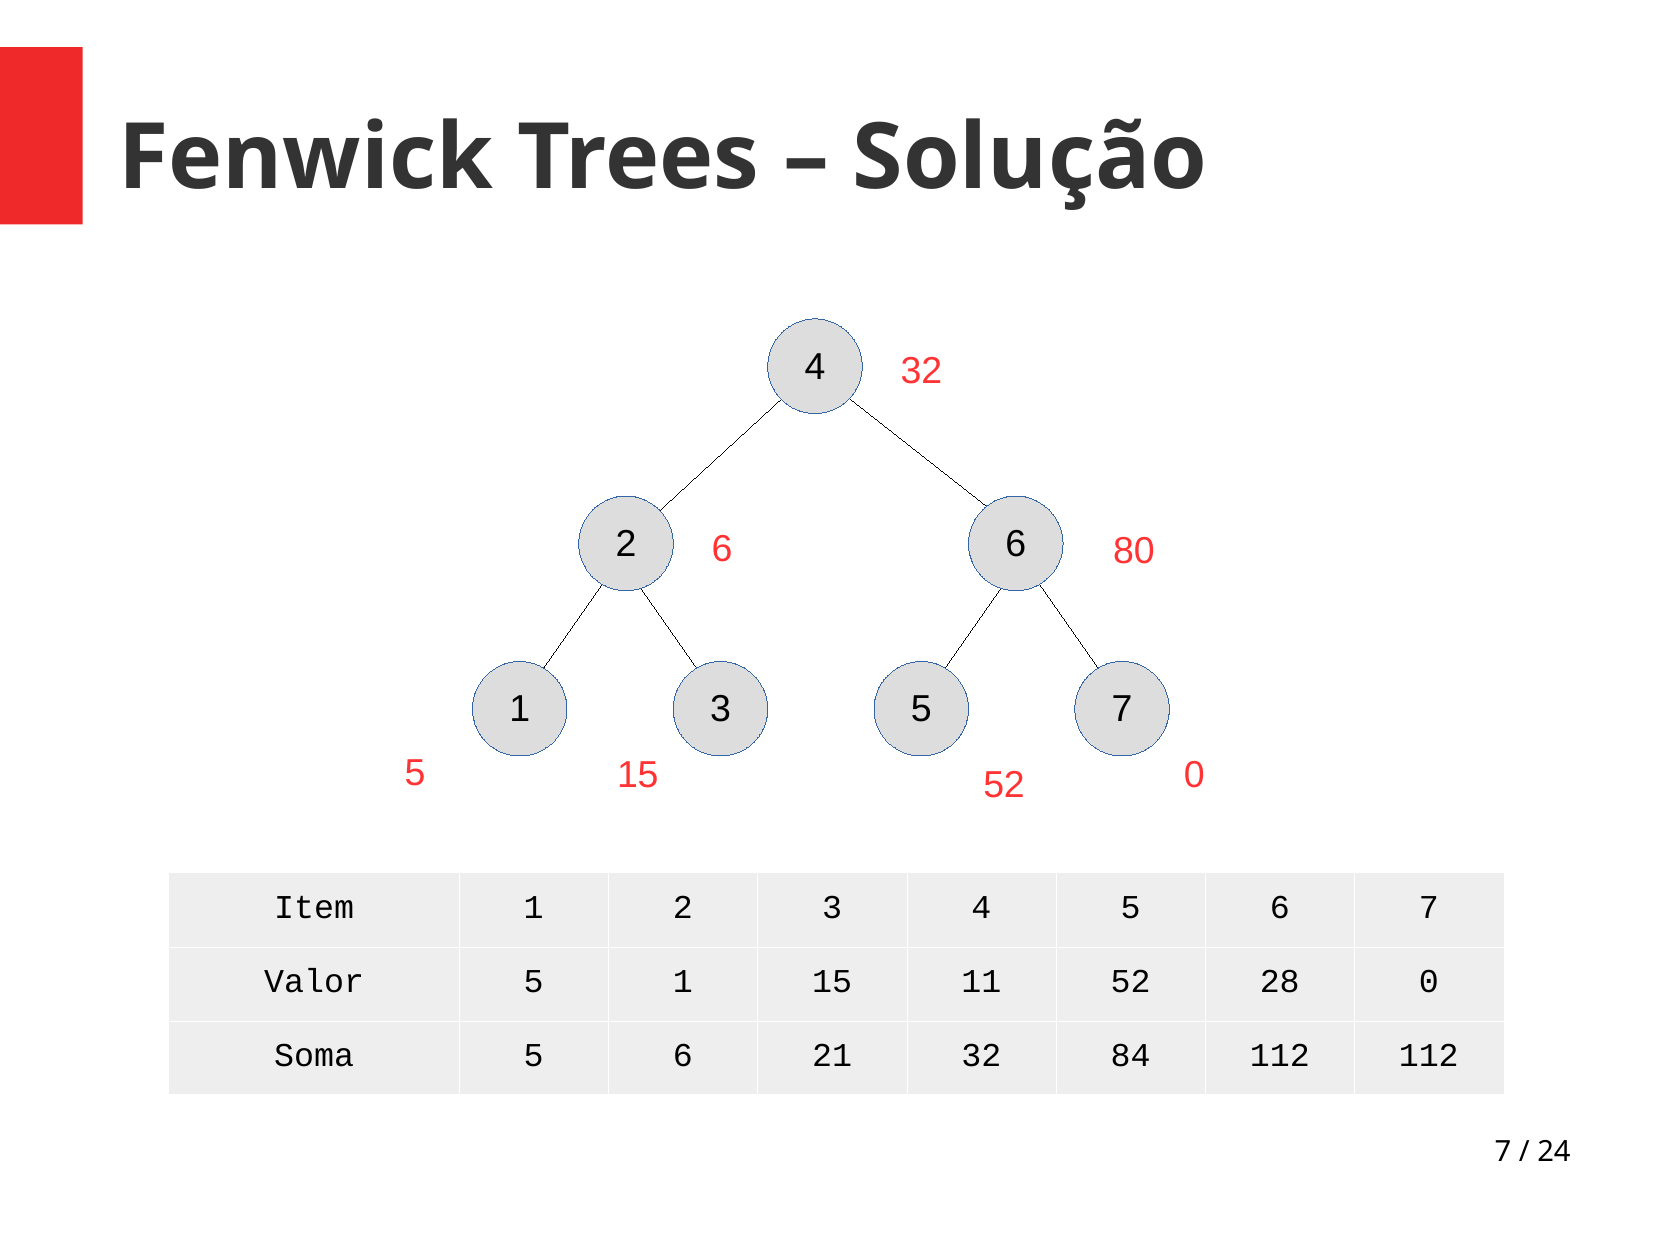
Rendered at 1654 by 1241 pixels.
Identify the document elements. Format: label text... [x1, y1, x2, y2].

table_cell 21 [758, 1022, 907, 1094]
text_box 7 [1074, 661, 1170, 756]
table_header Item [169, 873, 459, 947]
table_cell 6 [609, 1022, 757, 1094]
text_box 6 [968, 496, 1064, 591]
table_cell 84 [1057, 1022, 1205, 1094]
table_cell 52 [1057, 948, 1205, 1021]
table_cell 5 [460, 1022, 608, 1094]
table_cell 5 [460, 948, 608, 1021]
table_cell 112 [1355, 1022, 1504, 1094]
text_box 5 [389, 744, 473, 801]
table_cell 11 [908, 948, 1056, 1021]
table_cell 28 [1206, 948, 1354, 1021]
table_header 6 [1206, 873, 1354, 947]
table_cell 32 [908, 1022, 1056, 1094]
text_box 1 [472, 661, 567, 756]
table_cell 15 [758, 948, 907, 1021]
text_box 6 [696, 519, 780, 577]
table_cell Soma [169, 1022, 459, 1094]
text_box 3 [673, 661, 768, 756]
text_box 80 [1098, 521, 1182, 579]
text_box 5 [874, 661, 969, 756]
table_header 5 [1057, 873, 1205, 947]
text_box 52 [968, 755, 1052, 813]
title Fenwick Trees – Solução [118, 49, 1571, 257]
text_box 0 [1169, 746, 1252, 804]
text_box 15 [602, 746, 686, 804]
table_header 4 [908, 873, 1056, 947]
table_cell 112 [1206, 1022, 1354, 1094]
text_box 32 [885, 342, 969, 400]
text_box 4 [767, 318, 863, 414]
table_header 7 [1355, 873, 1504, 947]
table_cell 0 [1355, 948, 1504, 1021]
text_box 2 [578, 496, 674, 591]
table_cell Valor [169, 948, 459, 1021]
table_header 3 [758, 873, 907, 947]
table_cell 1 [609, 948, 757, 1021]
table_header 2 [609, 873, 757, 947]
table_header 1 [460, 873, 608, 947]
